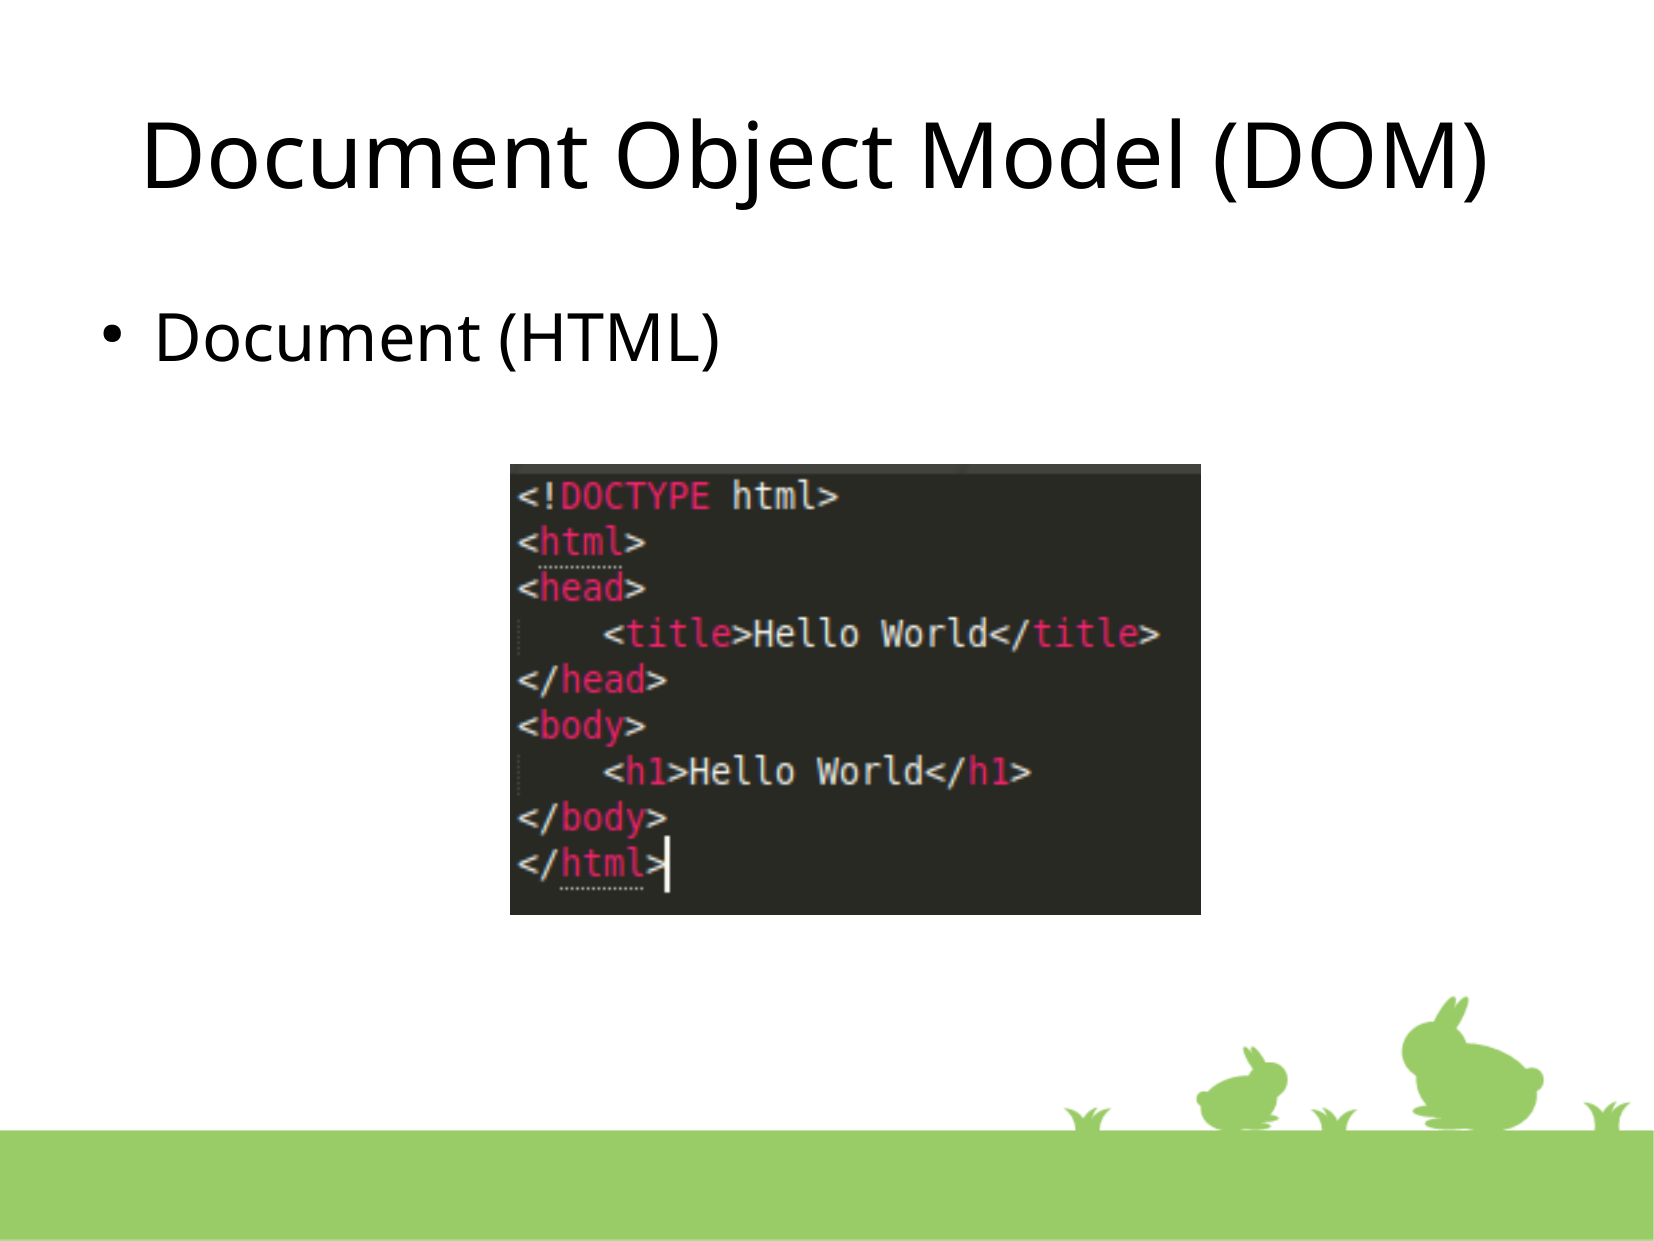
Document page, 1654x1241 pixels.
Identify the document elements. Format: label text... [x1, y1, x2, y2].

title Document Object Model (DOM) [82, 49, 1571, 257]
picture [0, 0, 1654, 1241]
list Document (HTML) [82, 290, 1571, 1010]
